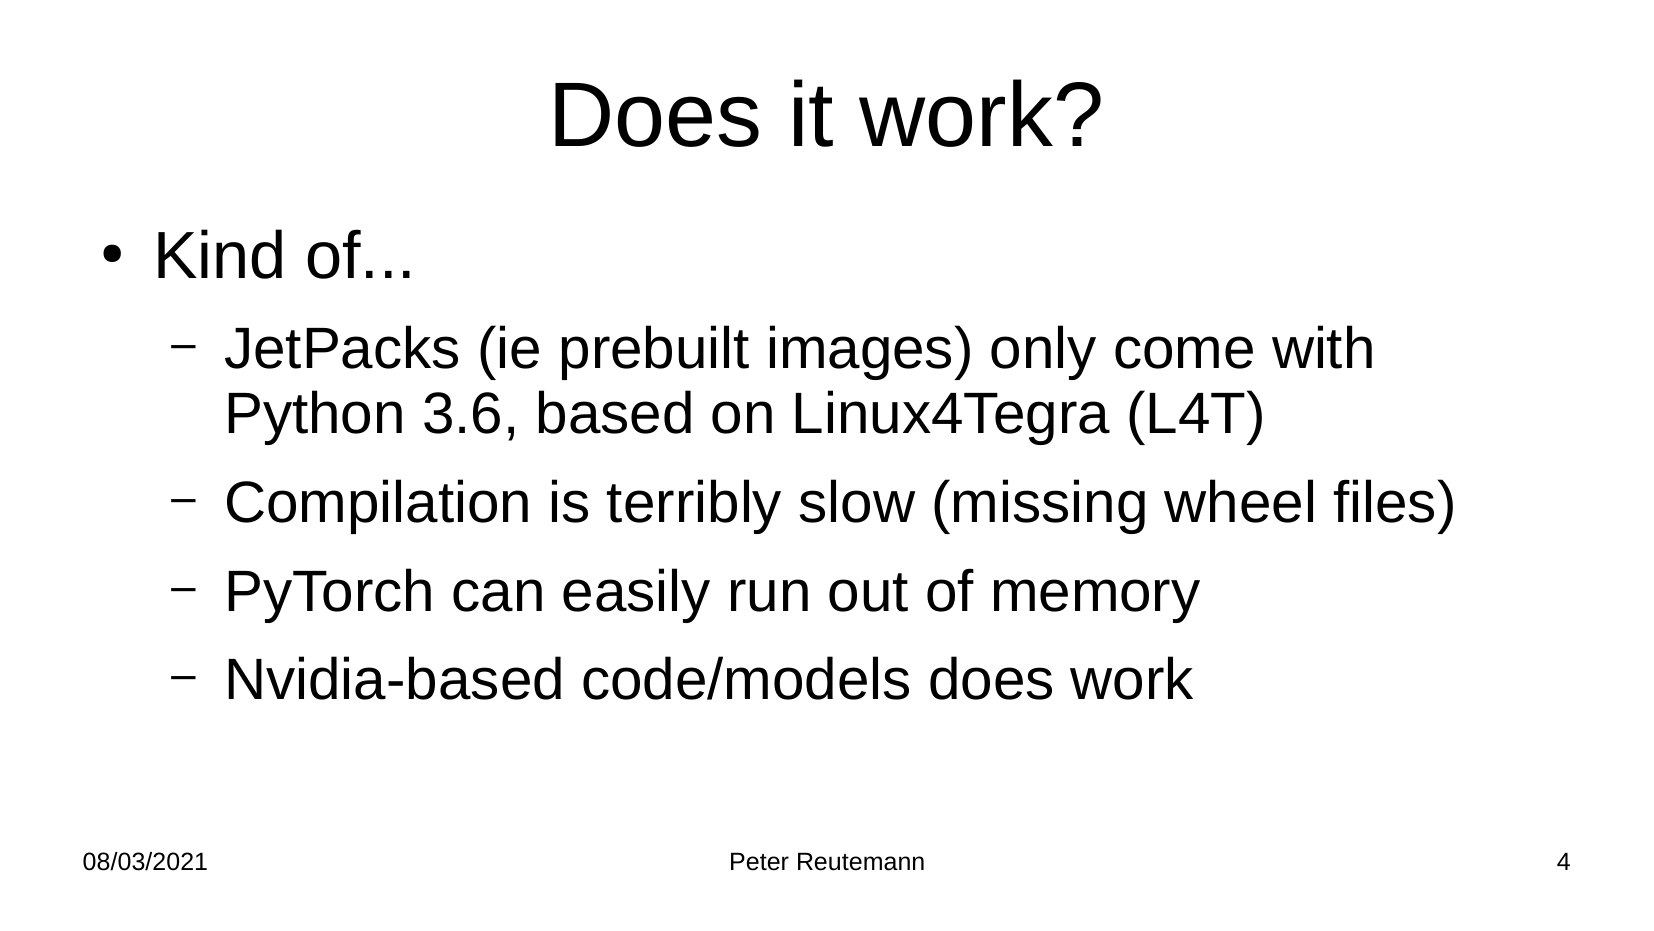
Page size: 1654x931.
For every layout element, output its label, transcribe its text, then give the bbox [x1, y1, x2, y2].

list Kind of... JetPacks (ie prebuilt images) only come with Python 3.6, based on Linux4Tegra (L4T) Compilation is terribly slow (missing wheel files) PyTorch can easily run out of memory Nvidia-based code/models does work [82, 217, 1571, 758]
title Does it work? [82, 37, 1571, 193]
